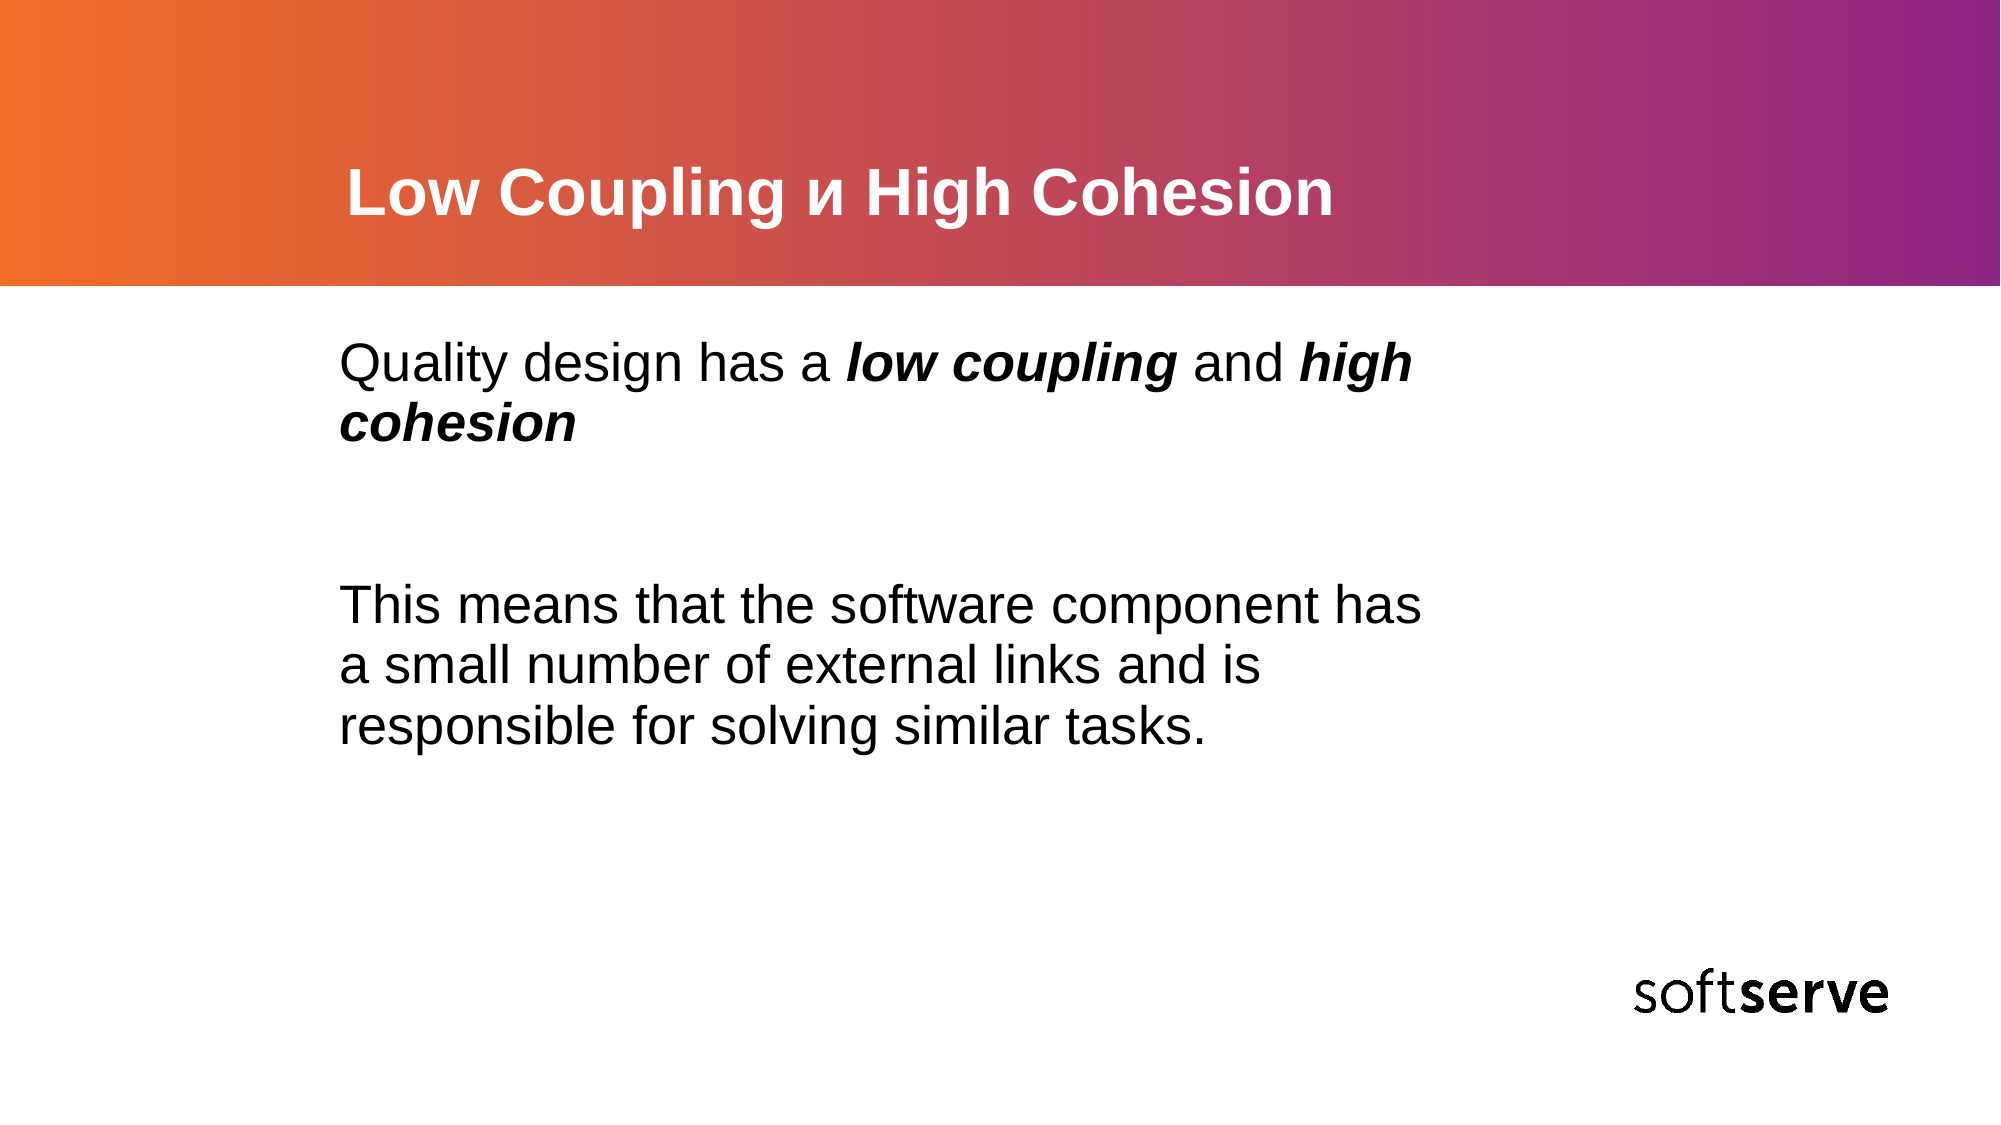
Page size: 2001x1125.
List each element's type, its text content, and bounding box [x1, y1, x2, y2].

picture [1634, 968, 1888, 1013]
text_box Low Coupling и High Cohesion [236, 147, 1447, 312]
text_box Quality design has a low coupling and high cohesion This means that the software component has a small number of external links and is responsible for solving similar tasks. [324, 324, 1477, 764]
